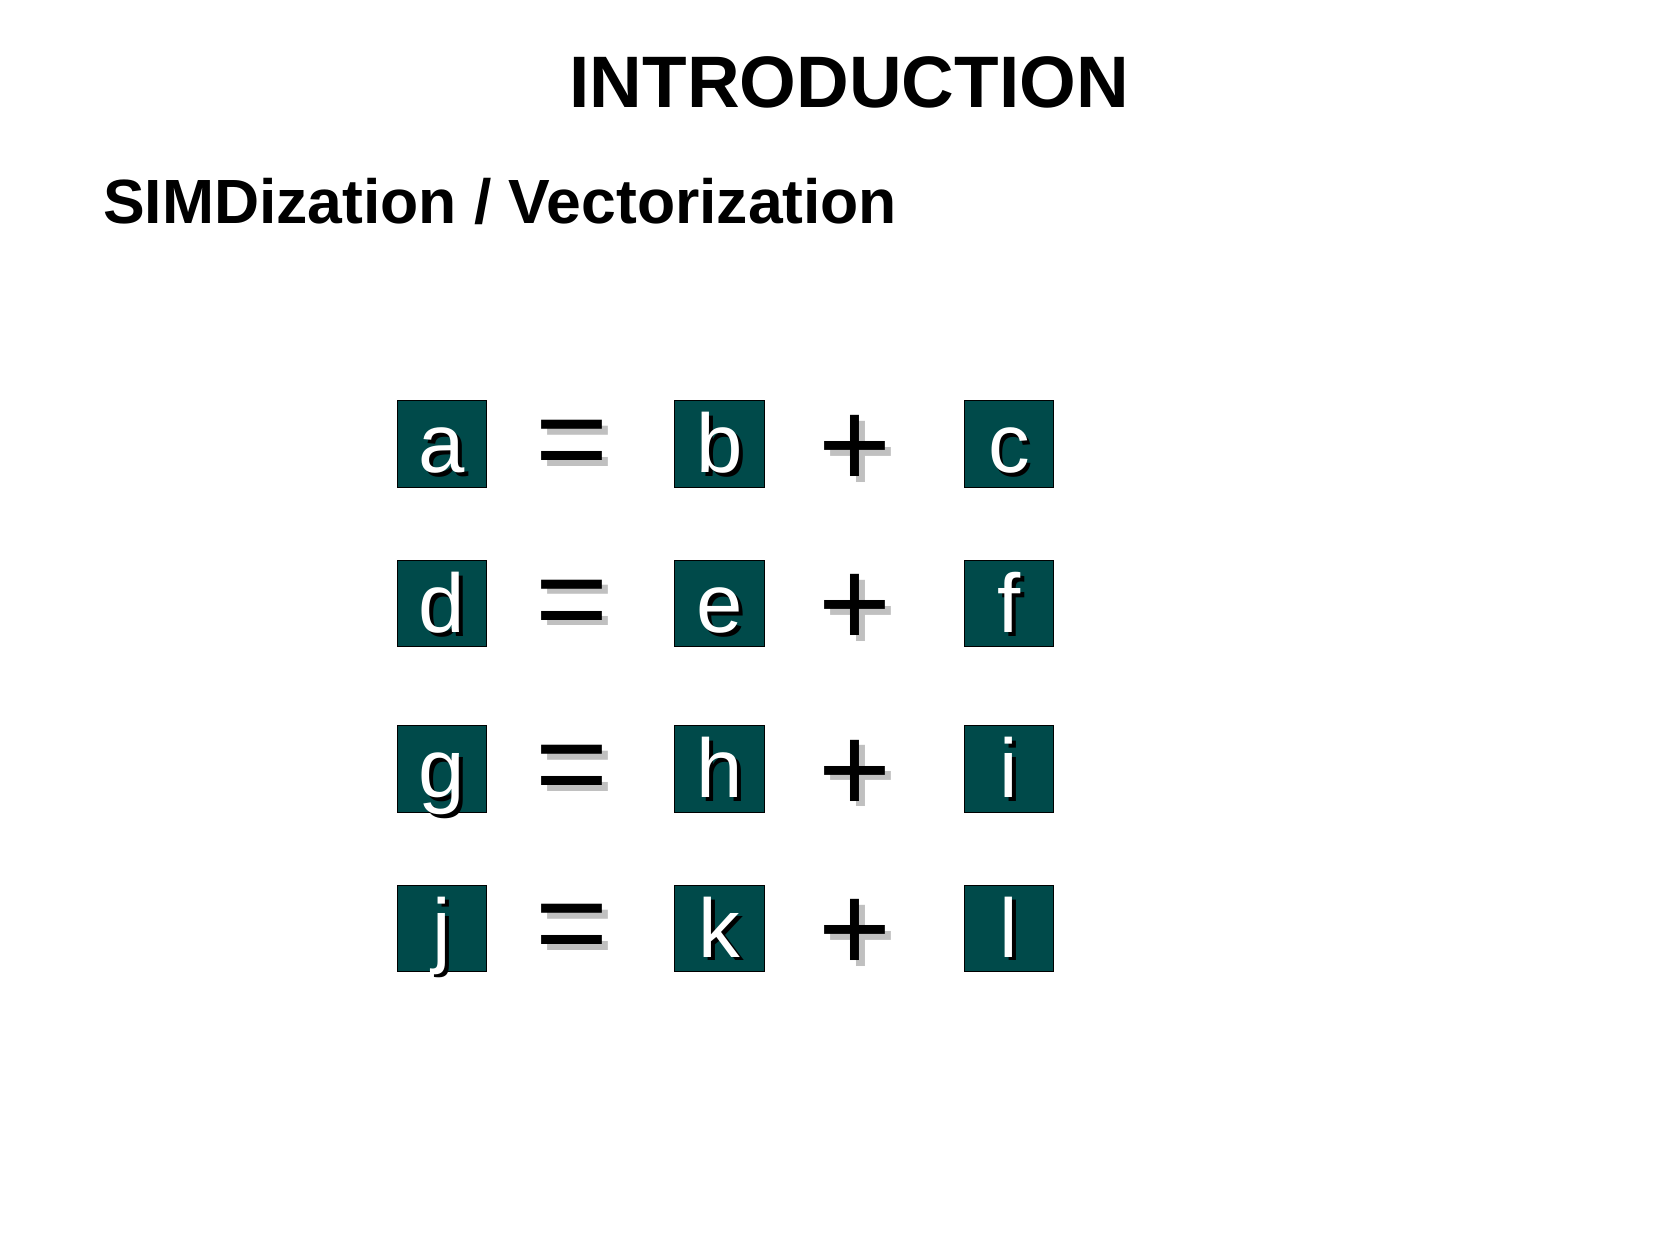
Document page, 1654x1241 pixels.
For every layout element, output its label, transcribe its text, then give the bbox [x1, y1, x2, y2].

text_box k [674, 885, 765, 972]
text_box = [527, 879, 617, 966]
text_box d [397, 560, 487, 647]
text_box = [527, 554, 617, 641]
text_box + [810, 560, 901, 647]
text_box a [397, 400, 487, 488]
text_box b [674, 400, 765, 488]
text_box e [674, 560, 765, 647]
text_box INTRODUCTION [555, 33, 1146, 130]
text_box + [810, 885, 901, 972]
text_box SIMDization / Vectorization [88, 159, 1536, 245]
text_box l [964, 885, 1054, 972]
text_box g [397, 725, 487, 813]
text_box + [810, 400, 901, 488]
text_box = [527, 719, 617, 807]
text_box j [397, 885, 487, 972]
text_box i [964, 725, 1054, 813]
text_box f [964, 560, 1054, 647]
text_box h [674, 725, 765, 813]
text_box g [433, 762, 451, 792]
text_box = [527, 394, 617, 482]
text_box c [964, 400, 1054, 488]
text_box + [810, 725, 901, 813]
